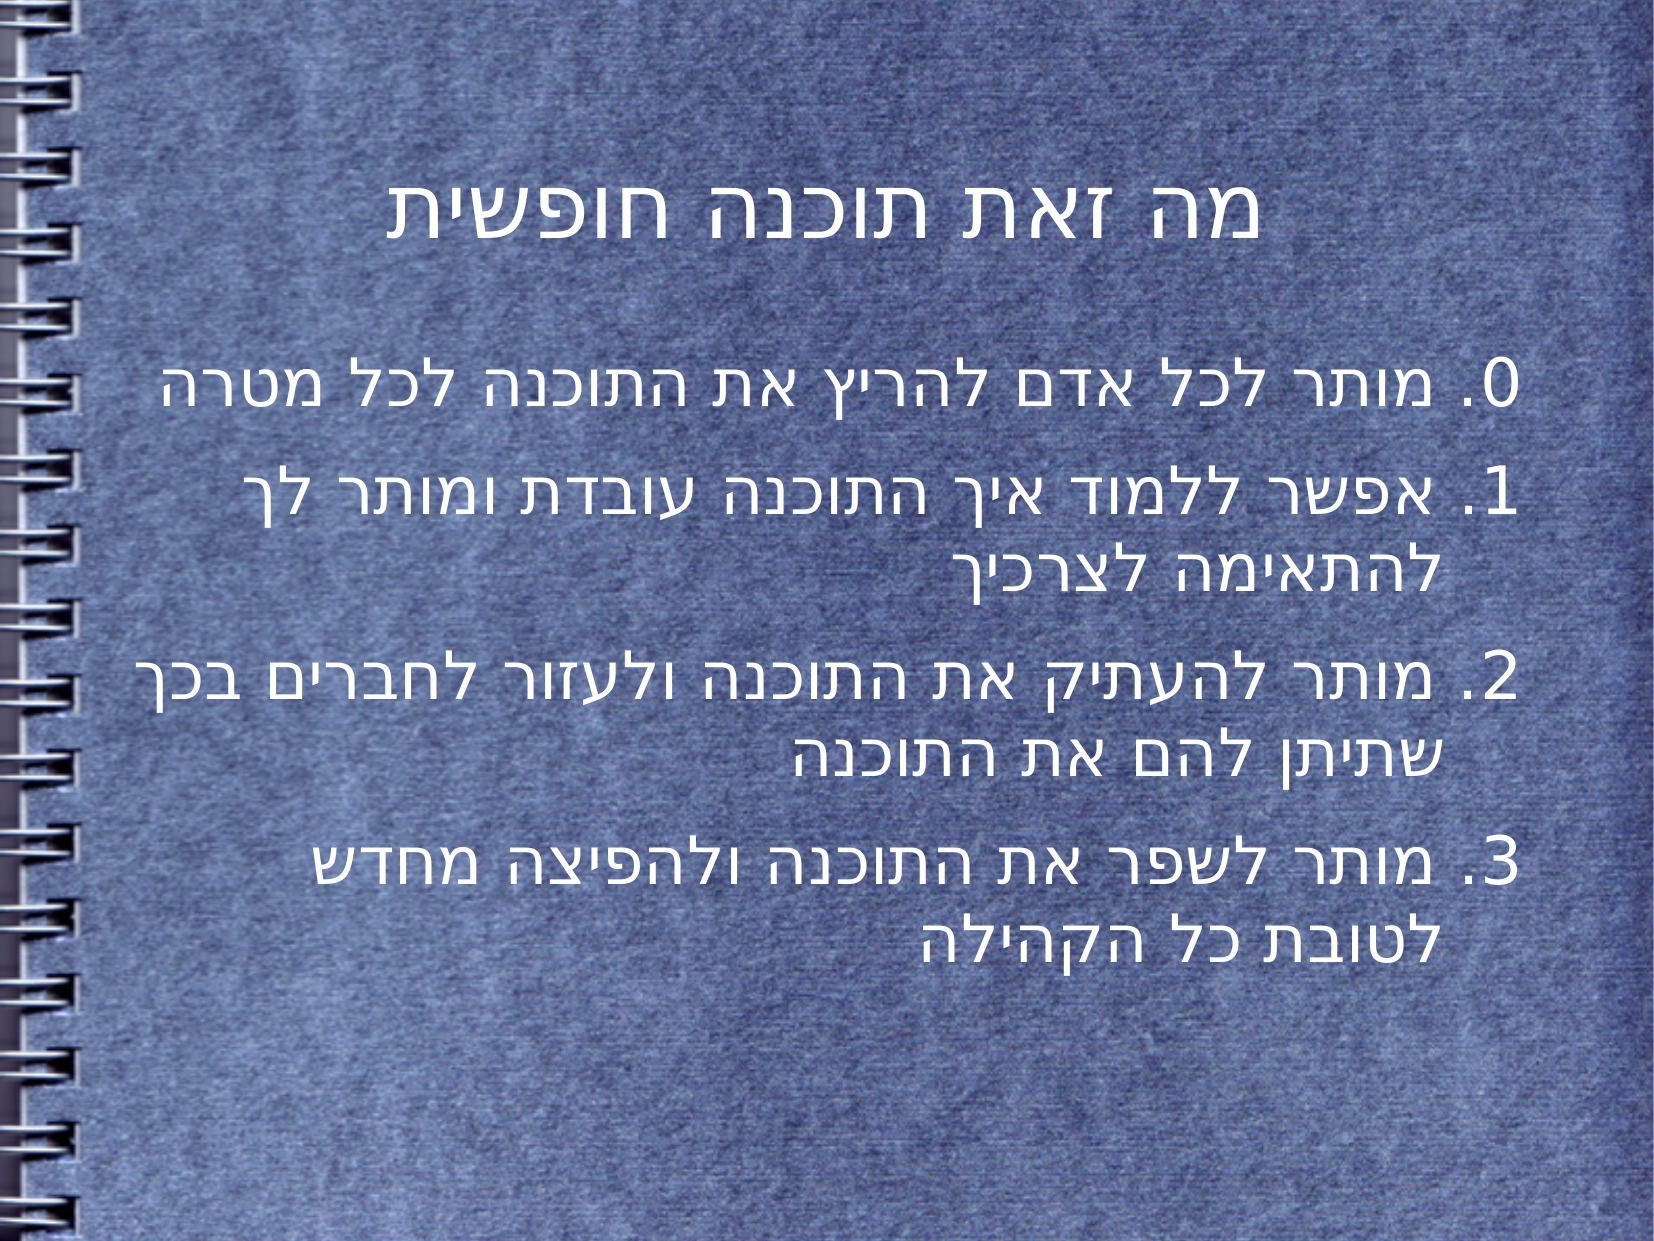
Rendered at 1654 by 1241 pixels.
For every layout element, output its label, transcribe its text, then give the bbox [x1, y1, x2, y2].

title מה זאת תוכנה חופשית [121, 102, 1534, 311]
picture [0, 0, 1654, 1241]
list 0. מותר לכל אדם להריץ את התוכנה לכל מטרה 1. אפשר ללמוד איך התוכנה עובדת ומותר לך להתאימה לצרכיך 2. מותר להעתיק את התוכנה ולעזור לחברים בכך שתיתן להם את התוכנה 3. מותר לשפר את התוכנה ולהפיצה מחדש לטובת כל הקהילה [121, 344, 1534, 1187]
